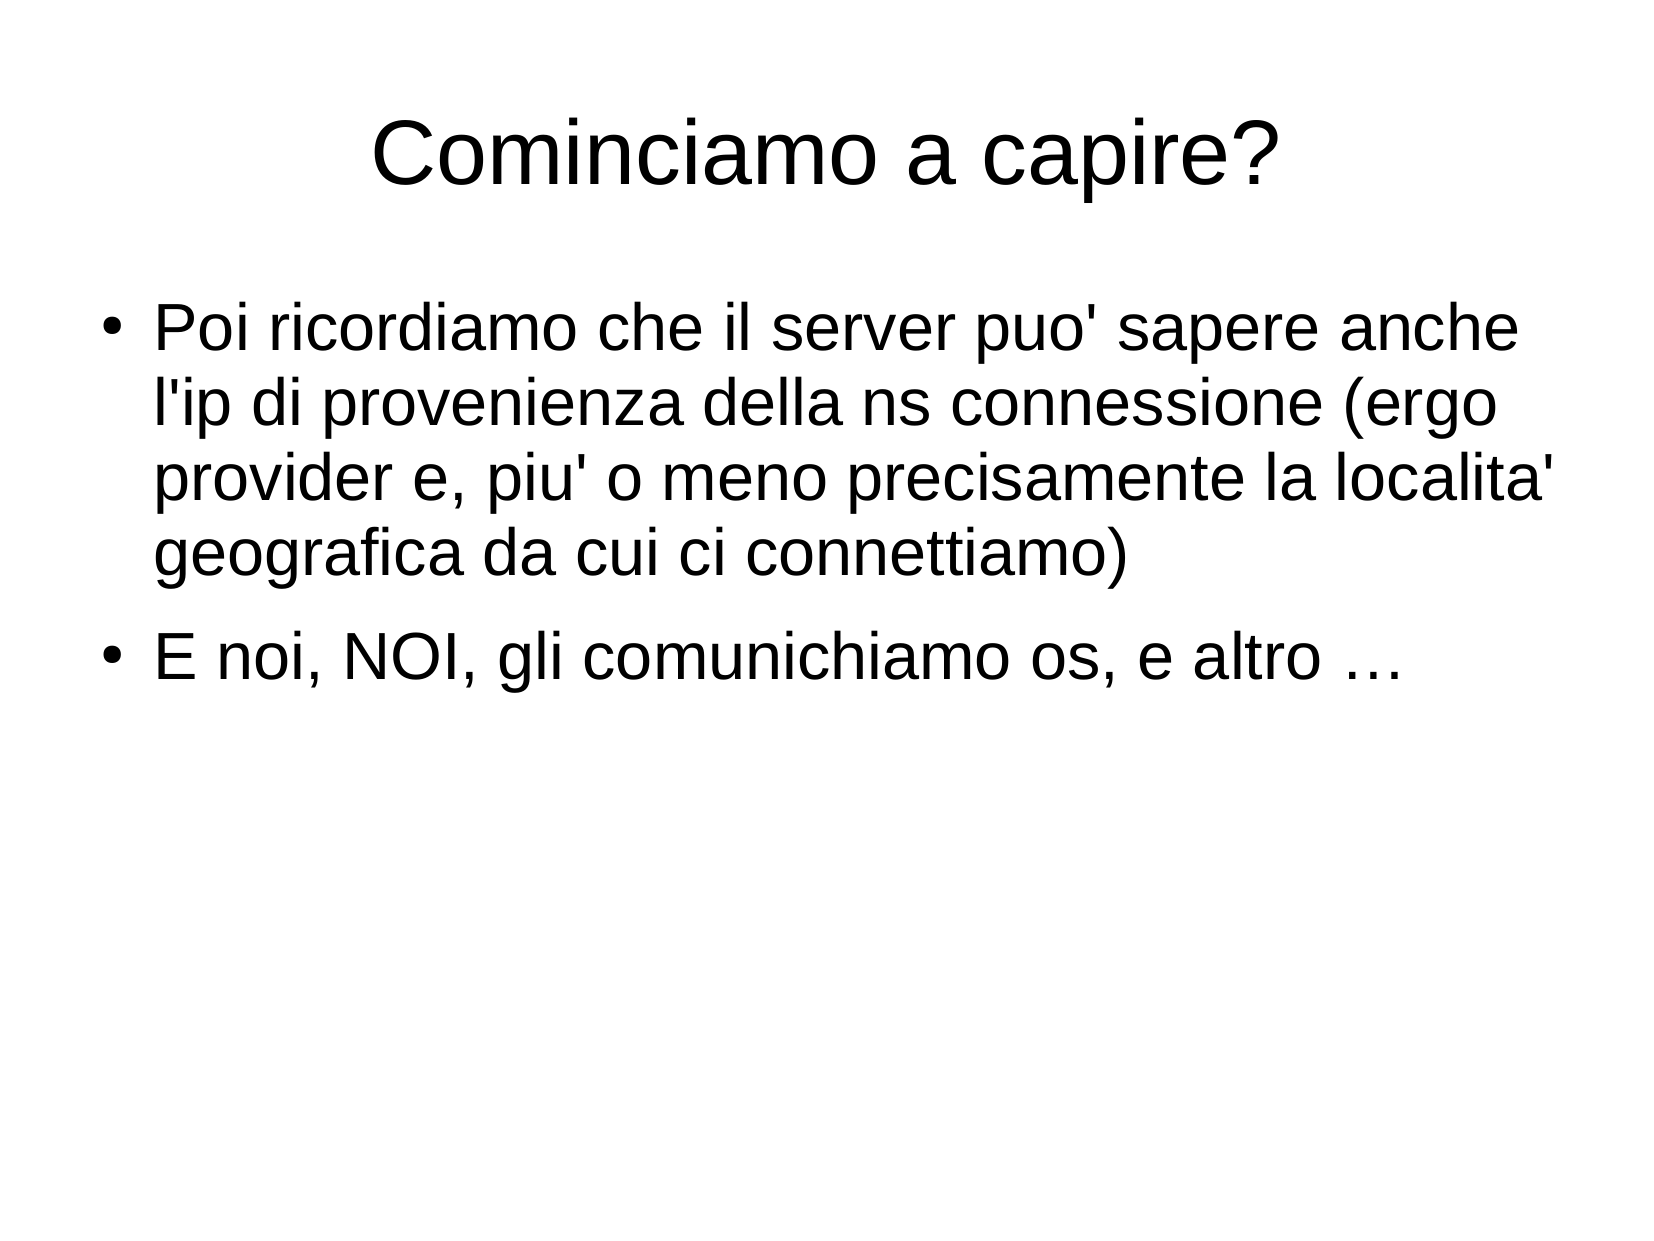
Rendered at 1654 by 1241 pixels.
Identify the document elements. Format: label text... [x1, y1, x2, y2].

list Poi ricordiamo che il server puo' sapere anche l'ip di provenienza della ns connessione (ergo provider e, piu' o meno precisamente la localita' geografica da cui ci connettiamo) E noi, NOI, gli comunichiamo os, e altro … [82, 290, 1571, 1010]
title Cominciamo a capire? [82, 49, 1571, 257]
